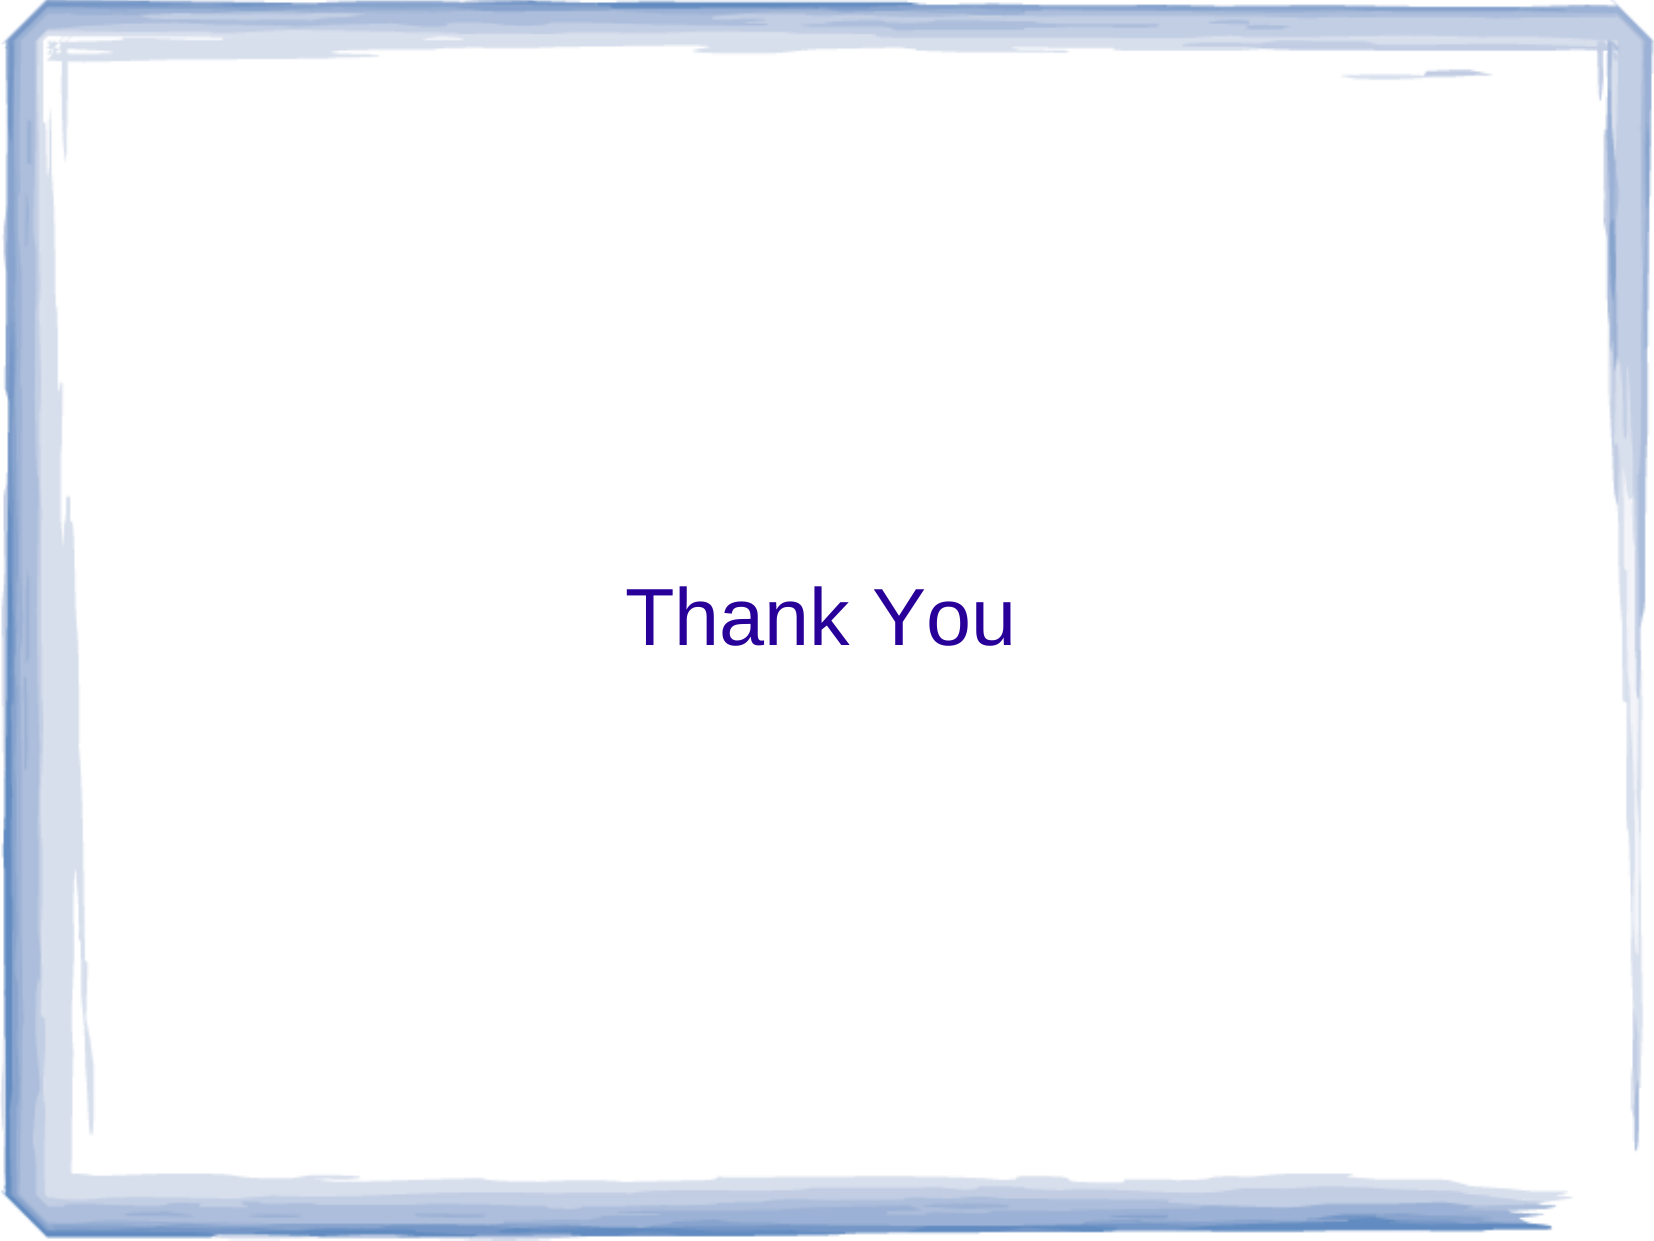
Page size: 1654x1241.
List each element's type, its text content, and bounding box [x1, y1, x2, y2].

picture [0, 0, 1654, 1241]
title Thank You [82, 49, 1561, 1186]
